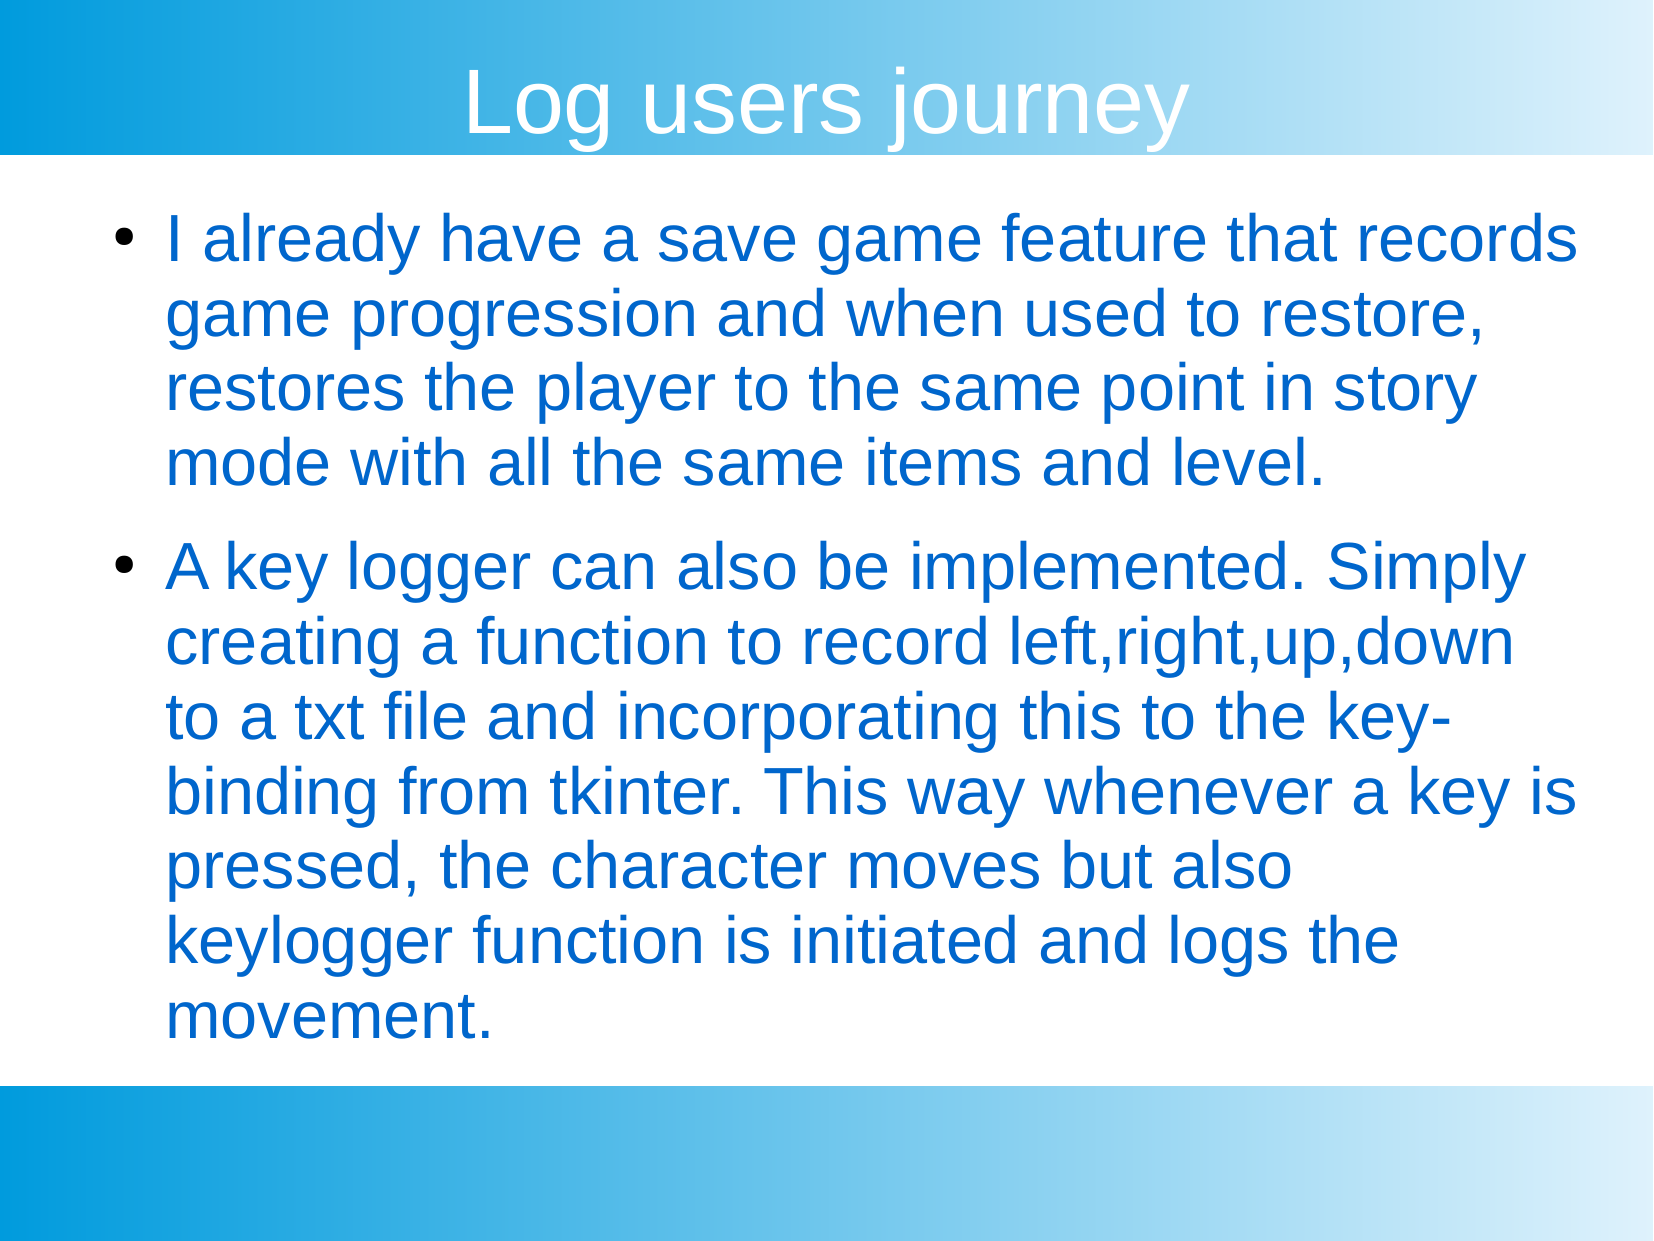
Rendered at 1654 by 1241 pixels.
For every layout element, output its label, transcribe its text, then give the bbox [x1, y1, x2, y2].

list I already have a save game feature that records game progression and when used to restore, restores the player to the same point in story mode with all the same items and level. A key logger can also be implemented. Simply creating a function to record left,right,up,down to a txt file and incorporating this to the key-binding from tkinter. This way whenever a key is pressed, the character moves but also keylogger function is initiated and logs the movement. [94, 200, 1583, 921]
title Log users journey [82, 49, 1571, 155]
